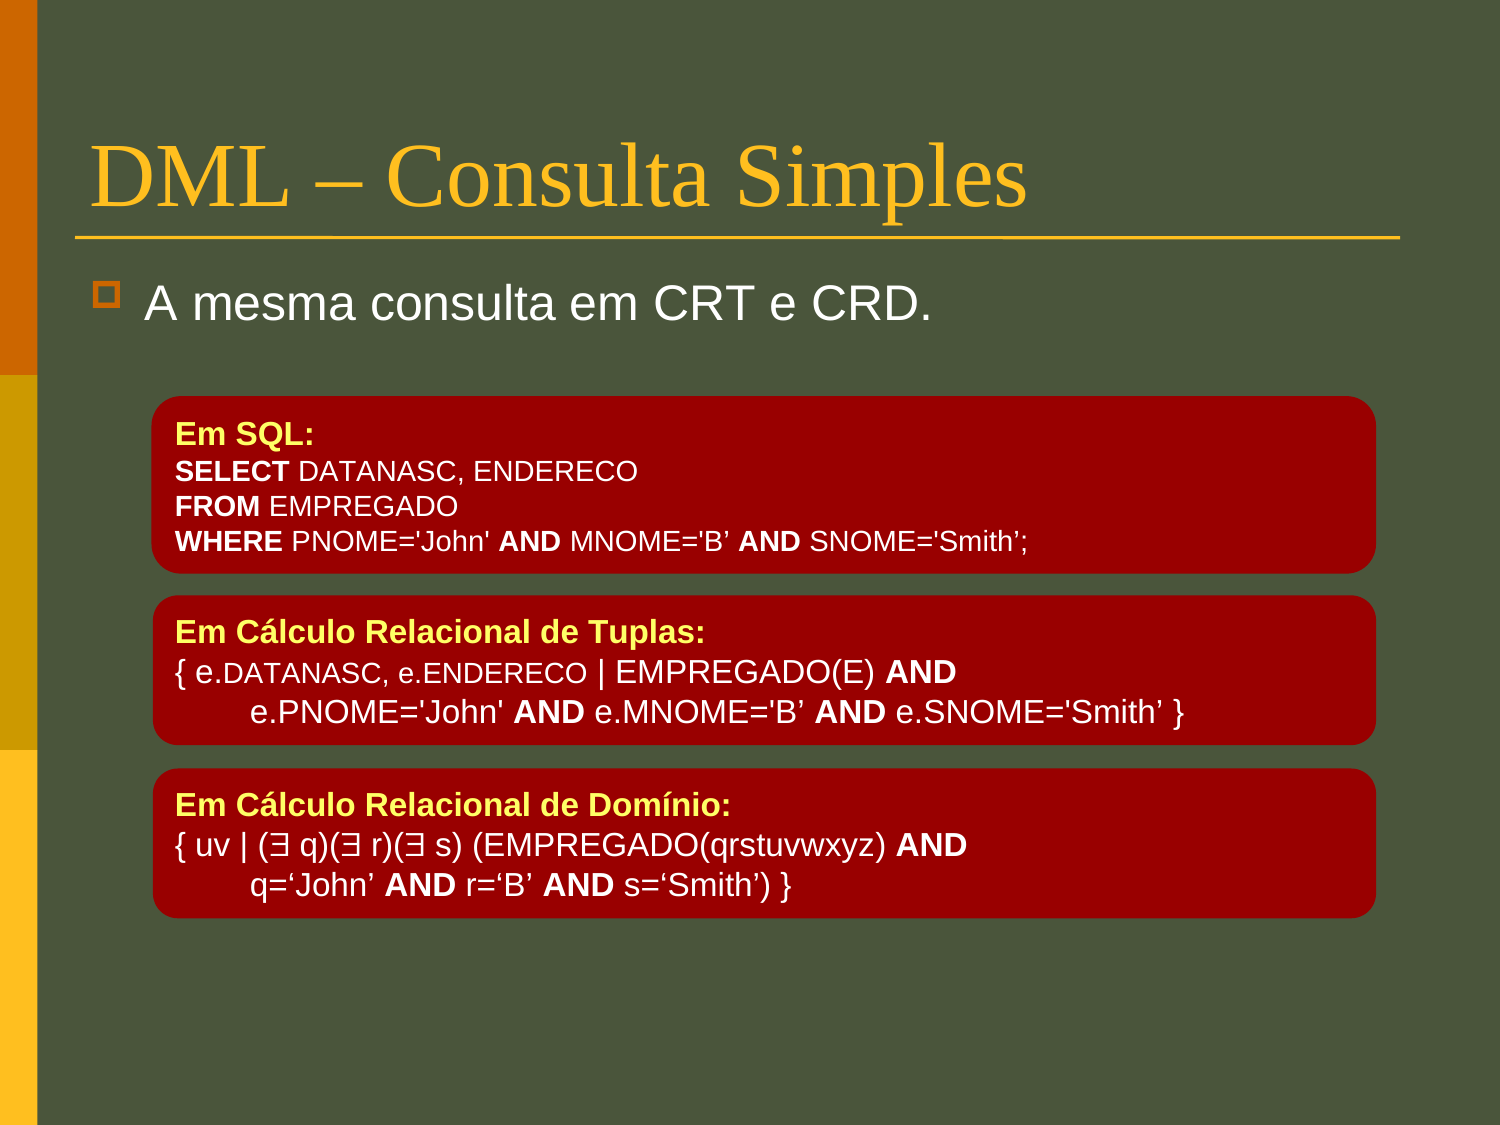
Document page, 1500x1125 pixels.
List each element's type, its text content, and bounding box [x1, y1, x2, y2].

text_box Em SQL: SELECT DATANASC, ENDERECO FROM EMPREGADO WHERE PNOME='John' AND MNOME='B’ AND SNOME='Smith’; [151, 396, 1377, 574]
text_box Em Cálculo Relacional de Domínio: { uv | ( q)( r)( s) (EMPREGADO(qrstuvwxyz) AND q=‘John’ AND r=‘B’ AND s=‘Smith’) } [152, 768, 1377, 919]
text_box Em Cálculo Relacional de Tuplas: { e.DATANASC, e.ENDERECO | EMPREGADO(E) AND e.PNOME='John' AND e.MNOME='B’ AND e.SNOME='Smith’ } [152, 595, 1377, 746]
list A mesma consulta em CRT e CRD. [75, 262, 1426, 1071]
title DML – Consulta Simples [75, 45, 1426, 233]
